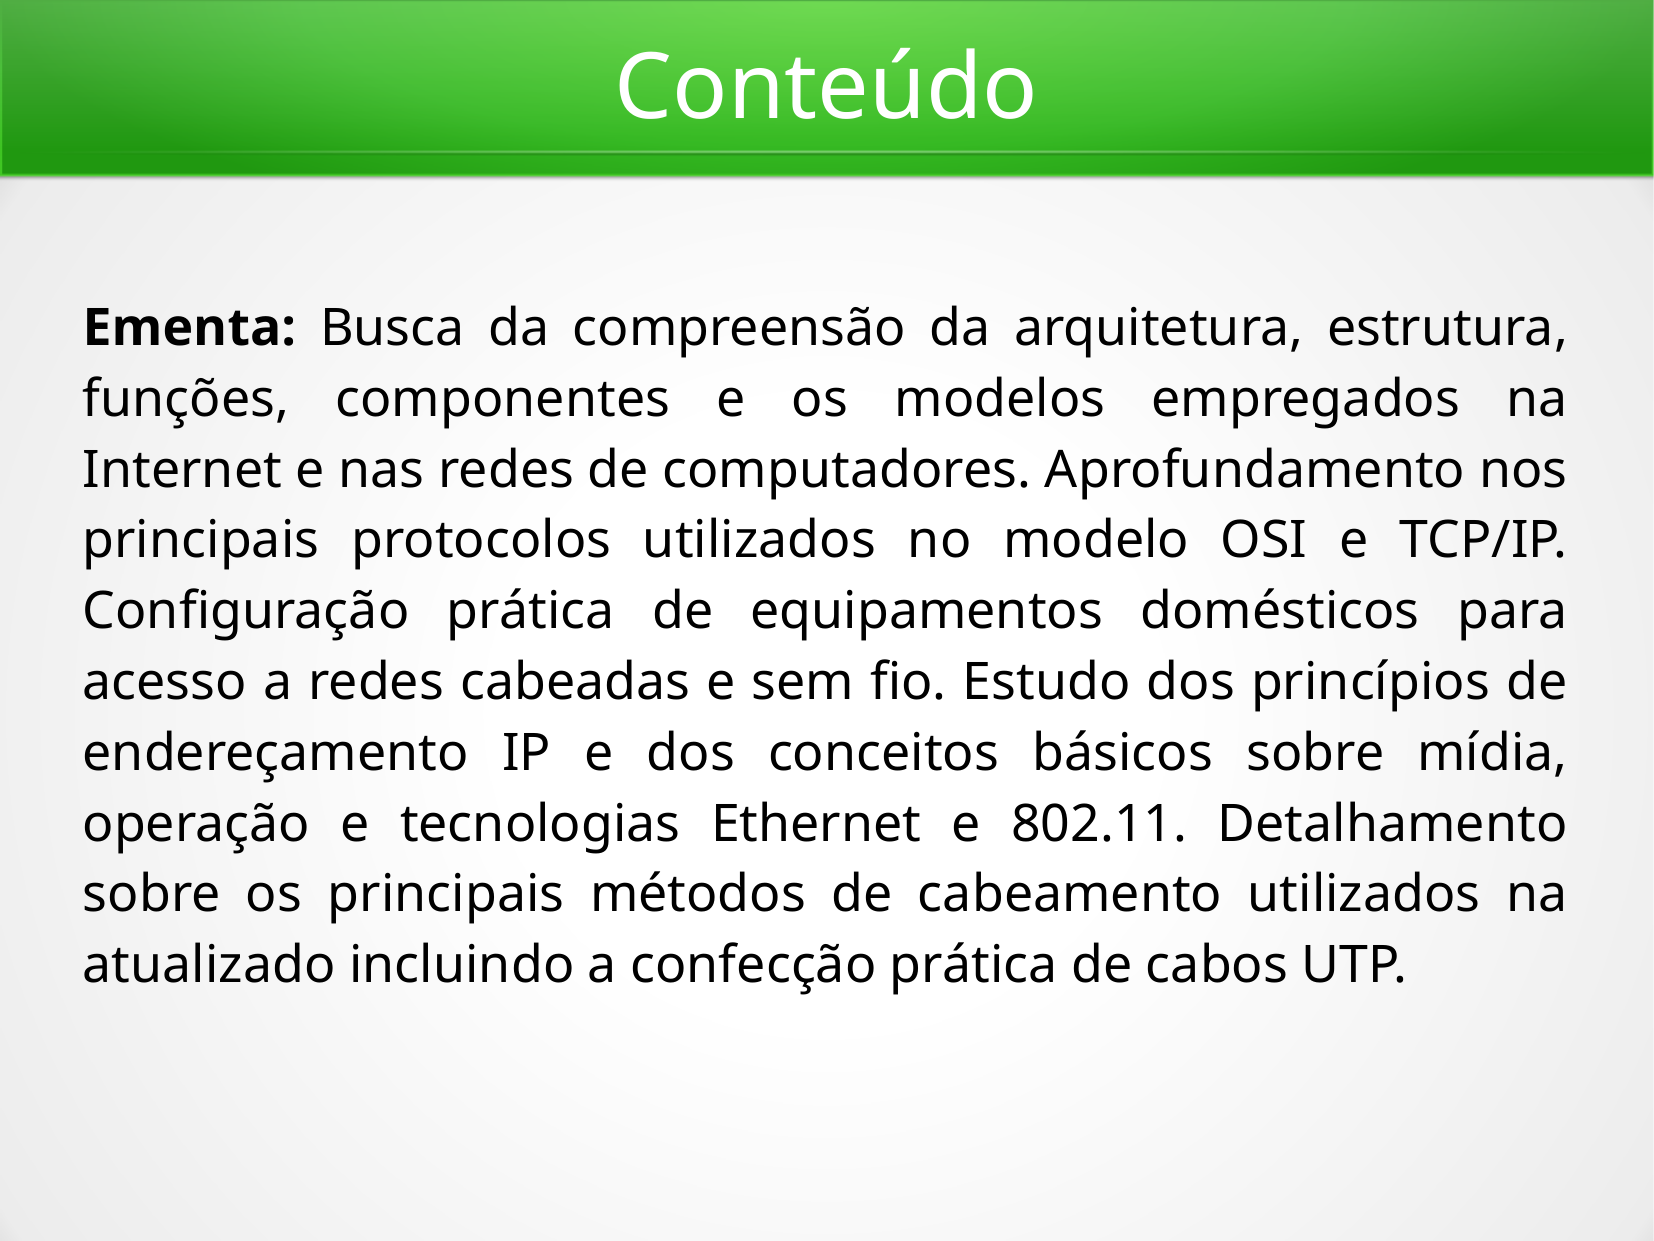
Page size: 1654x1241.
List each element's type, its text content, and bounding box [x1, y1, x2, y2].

list Ementa: Busca da compreensão da arquitetura, estrutura, funções, componentes e os modelos empregados na Internet e nas redes de computadores. Aprofundamento nos principais protocolos utilizados no modelo OSI e TCP/IP. Configuração prática de equipamentos domésticos para acesso a redes cabeadas e sem fio. Estudo dos princípios de endereçamento IP e dos conceitos básicos sobre mídia, operação e tecnologias Ethernet e 802.11. Detalhamento sobre os principais métodos de cabeamento utilizados na atualizado incluindo a confecção prática de cabos UTP. [82, 290, 1571, 1010]
title Conteúdo [82, 11, 1571, 154]
picture [0, 0, 1654, 1241]
